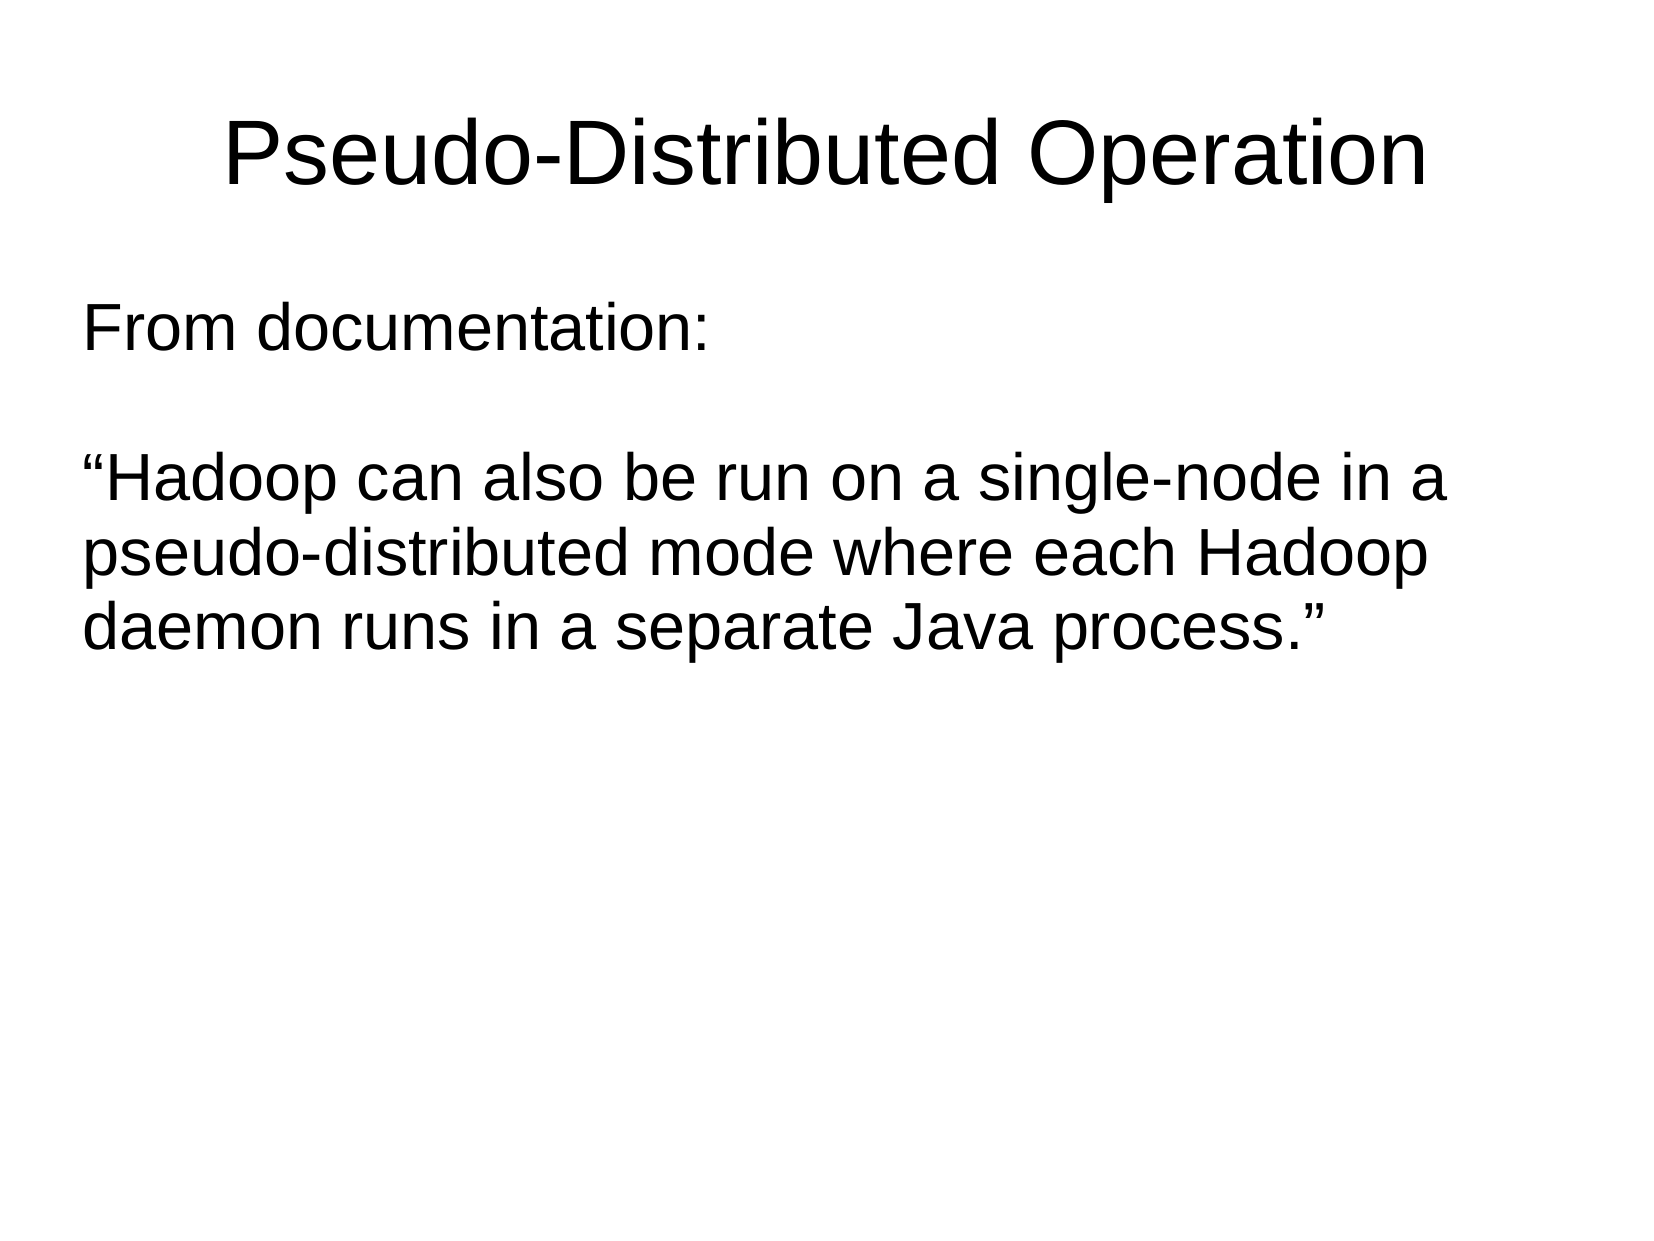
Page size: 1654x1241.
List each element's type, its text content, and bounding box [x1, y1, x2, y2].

title Pseudo-Distributed Operation [82, 49, 1571, 257]
subtitle From documentation: “Hadoop can also be run on a single-node in a pseudo-distributed mode where each Hadoop daemon runs in a separate Java process.” [82, 290, 1571, 1010]
